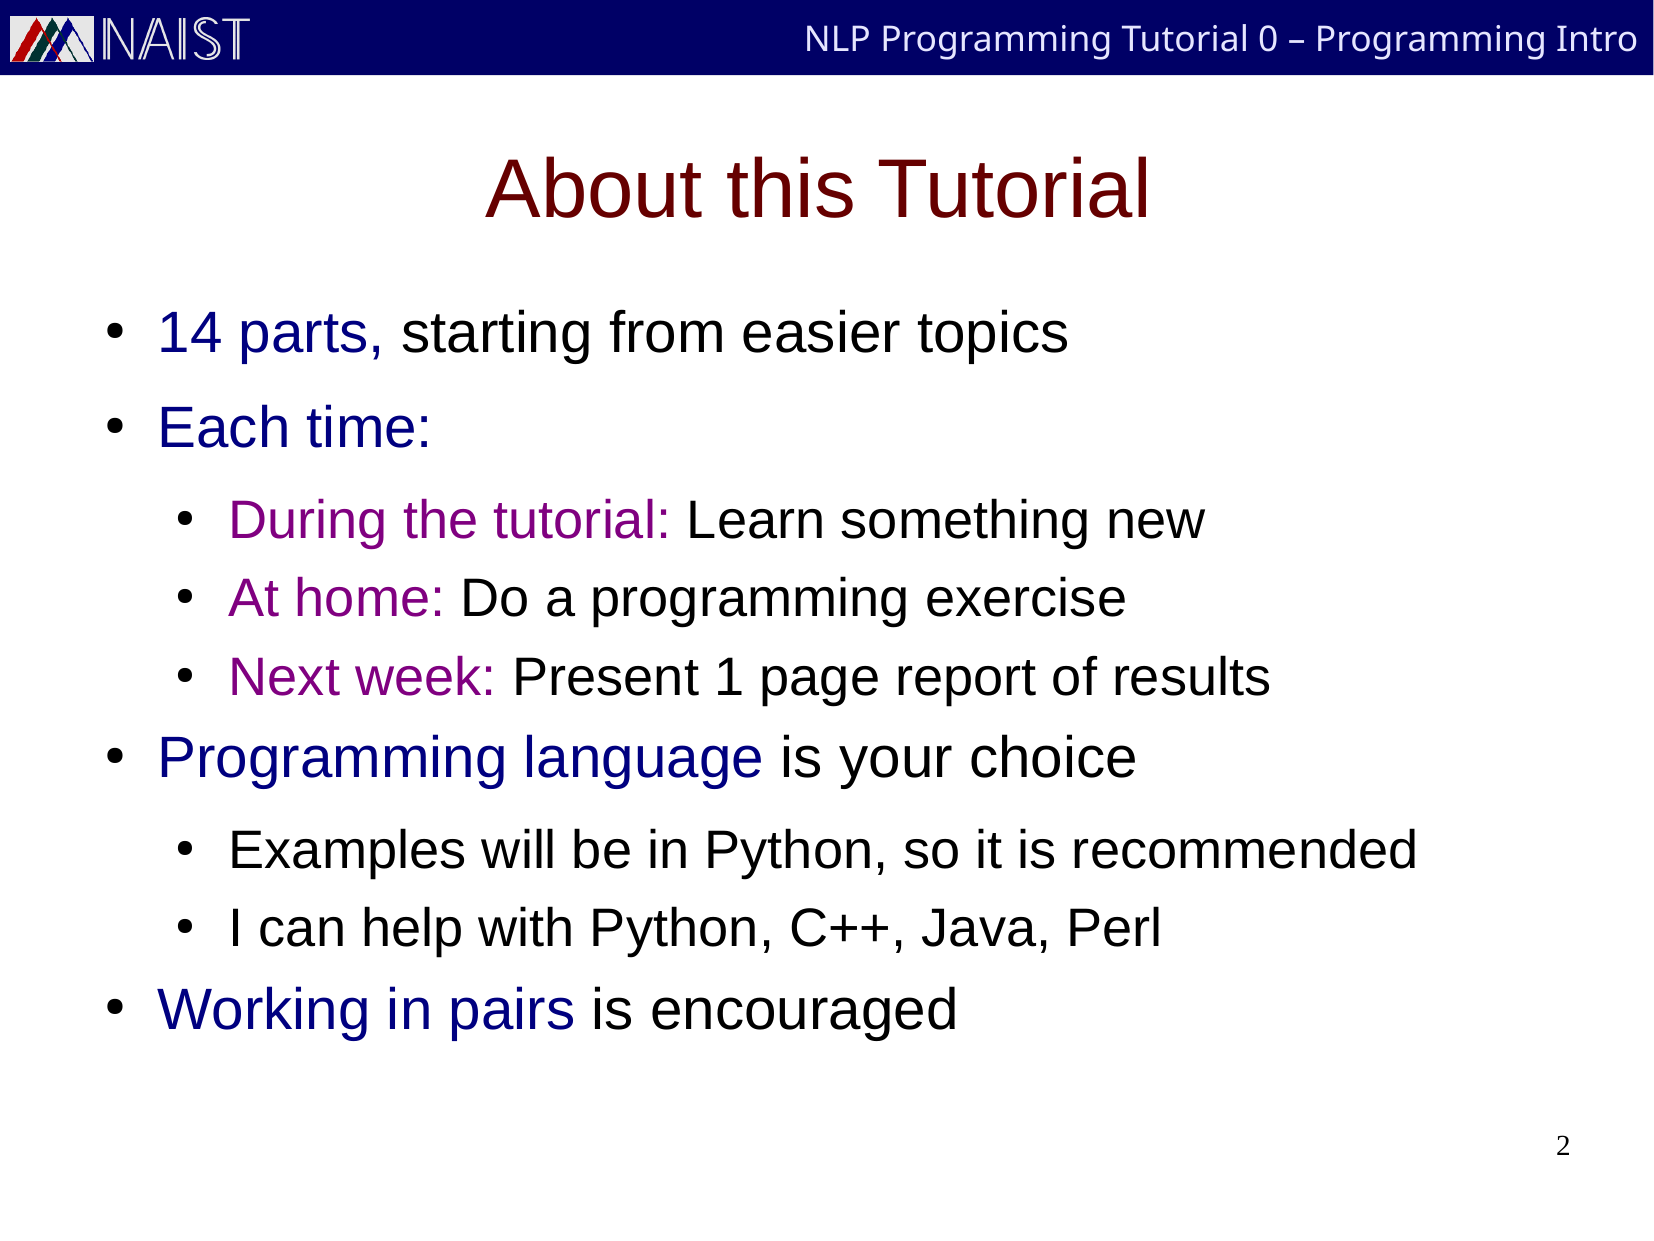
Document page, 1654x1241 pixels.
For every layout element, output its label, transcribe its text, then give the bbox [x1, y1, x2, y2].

picture [10, 16, 94, 62]
title About this Tutorial [75, 92, 1564, 285]
list 14 parts, starting from easier topics Each time: During the tutorial: Learn something new At home: Do a programming exercise Next week: Present 1 page report of results Programming language is your choice Examples will be in Python, so it is recommended I can help with Python, C++, Java, Perl Working in pairs is encouraged [86, 300, 1576, 1119]
picture [102, 17, 251, 60]
